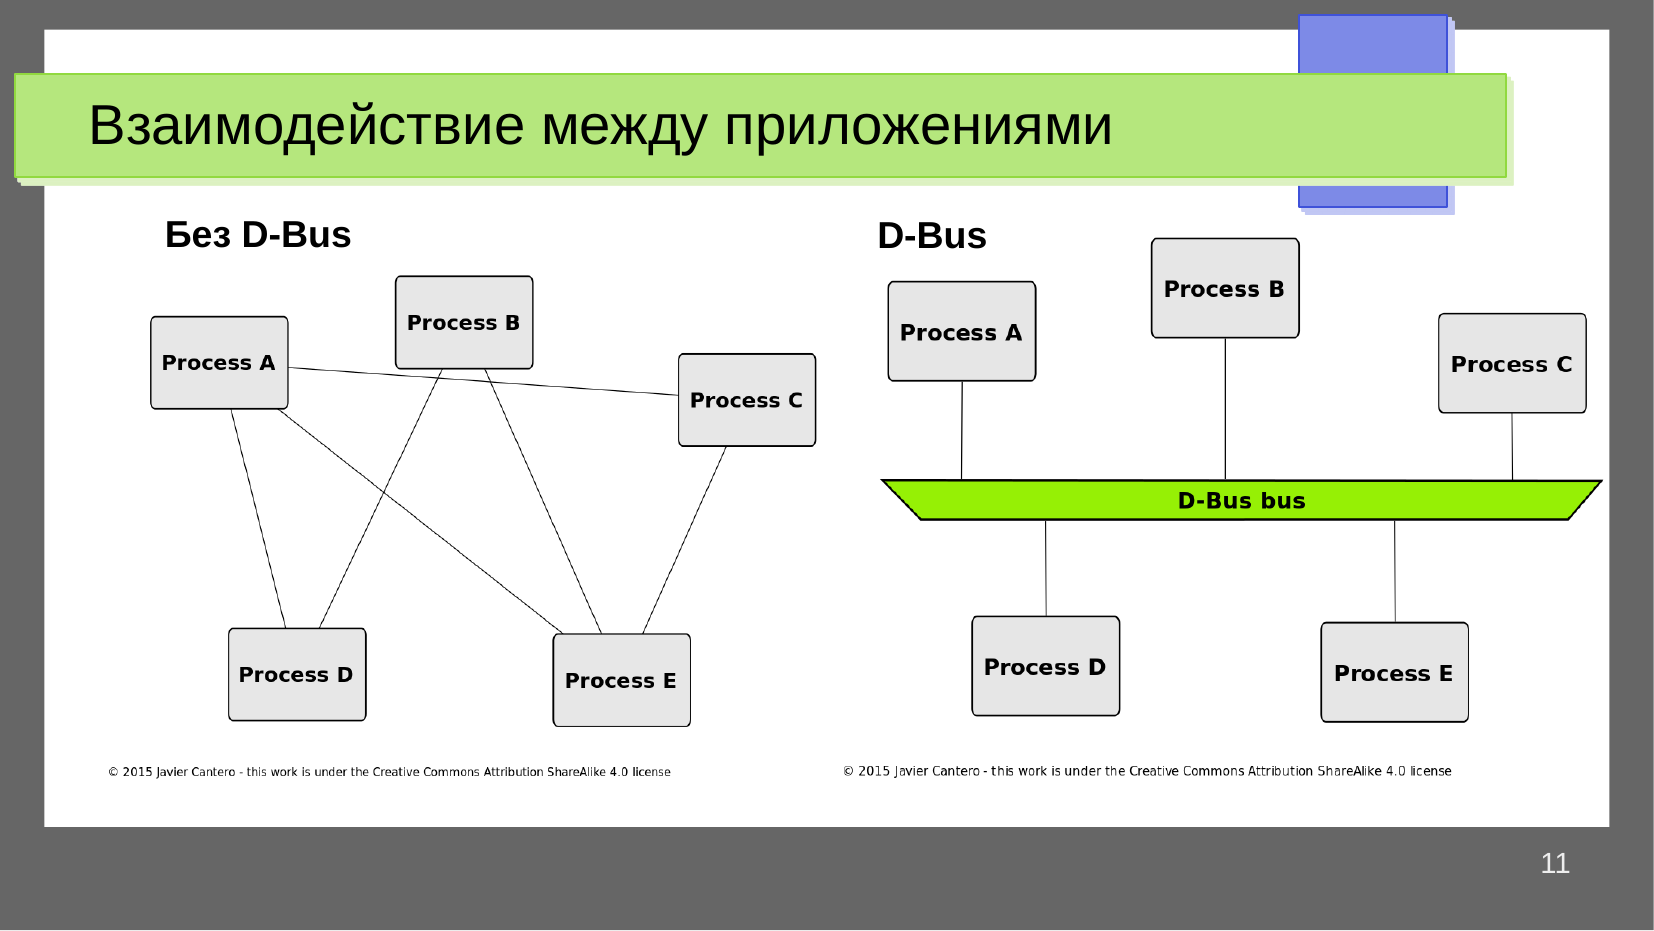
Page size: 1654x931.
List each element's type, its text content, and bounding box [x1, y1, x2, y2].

text_box Без D-Bus [150, 205, 413, 263]
title Взаимодействие между приложениями [88, 73, 1506, 178]
text_box D-Bus [862, 207, 1126, 265]
picture [90, 207, 1654, 788]
